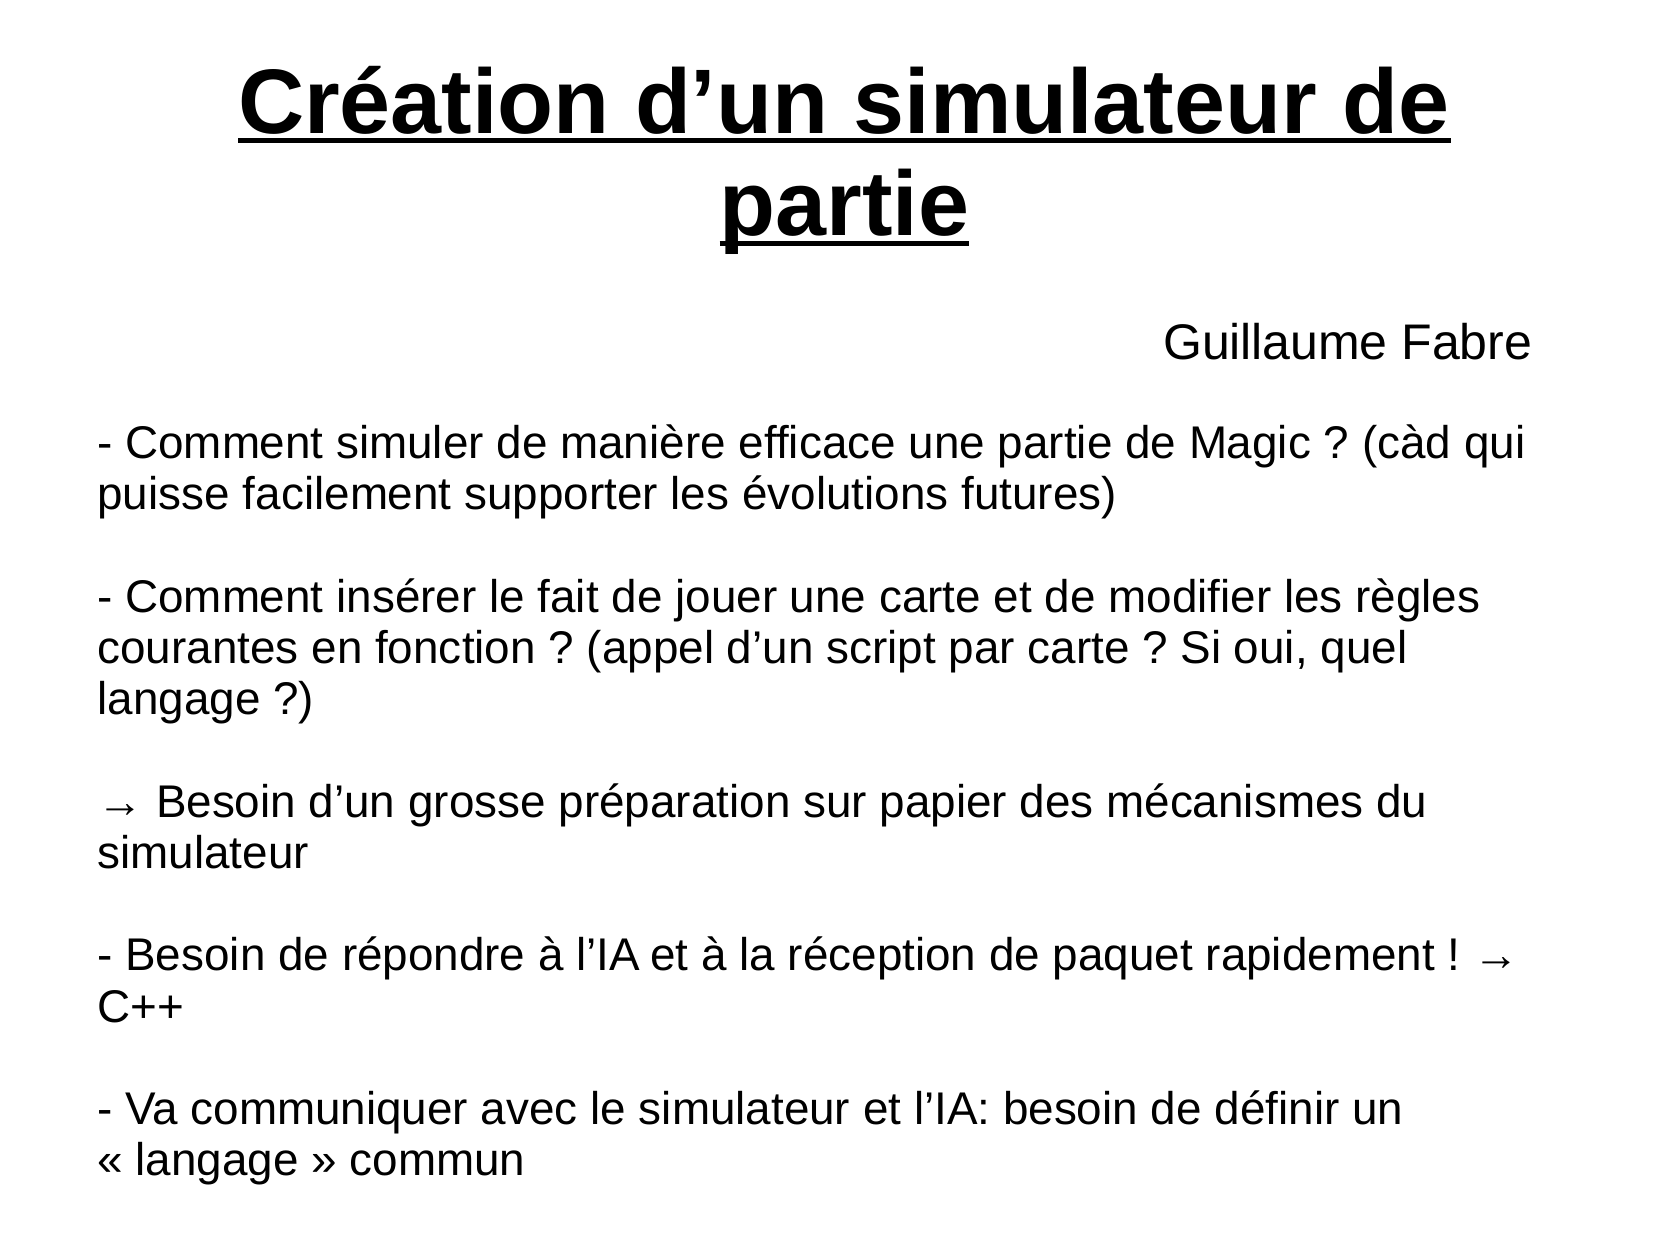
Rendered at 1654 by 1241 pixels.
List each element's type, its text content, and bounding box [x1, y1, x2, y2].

text_box - Comment simuler de manière efficace une partie de Magic ? (càd qui puisse facilement supporter les évolutions futures) - Comment insérer le fait de jouer une carte et de modifier les règles courantes en fonction ? (appel d’un script par carte ? Si oui, quel langage ?) → Besoin d’un grosse préparation sur papier des mécanismes du simulateur - Besoin de répondre à l’IA et à la réception de paquet rapidement ! → C++ - Va communiquer avec le simulateur et l’IA: besoin de définir un « langage » commun [82, 409, 1548, 1241]
title Création d’un simulateur de partie [82, 49, 1571, 257]
text_box Guillaume Fabre [1148, 307, 1548, 378]
